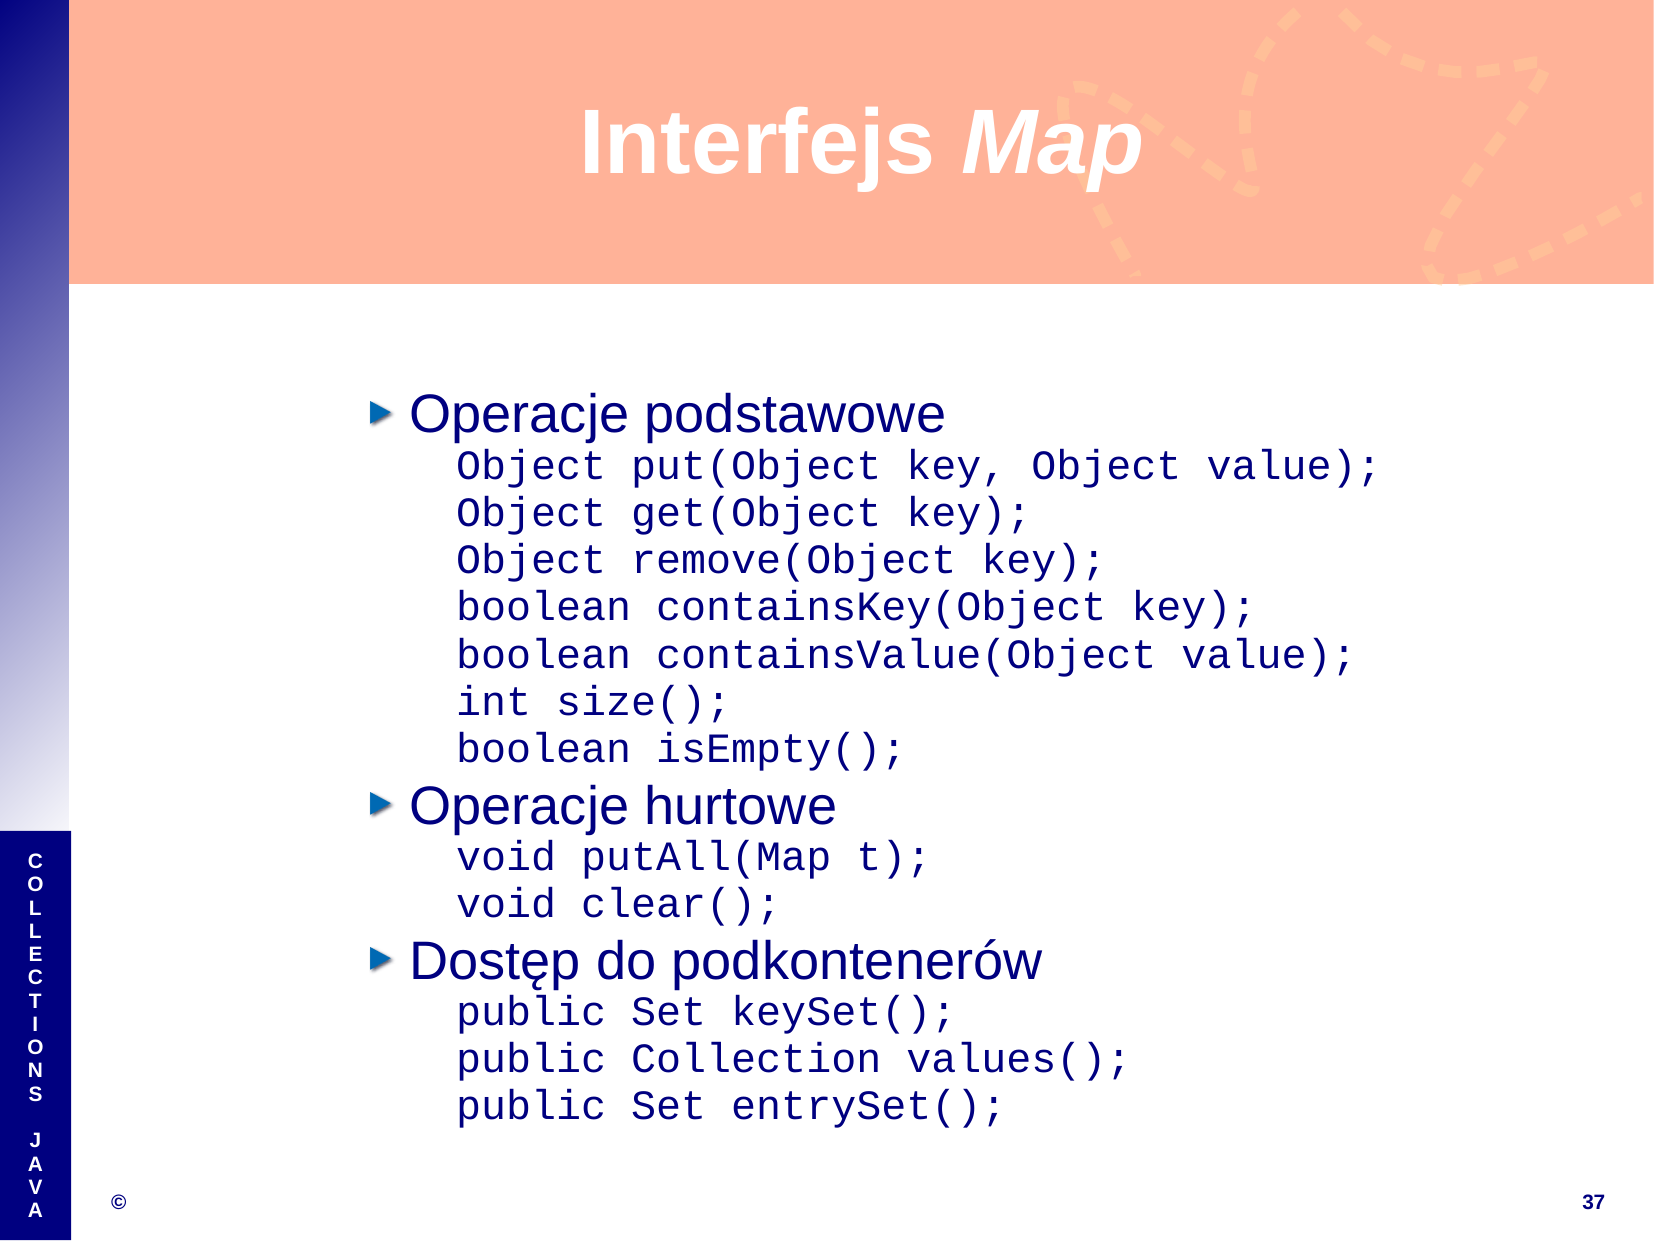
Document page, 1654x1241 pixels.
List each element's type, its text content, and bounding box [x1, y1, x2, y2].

list Operacje podstawowe Object put(Object key, Object value); Object get(Object key); Object remove(Object key); boolean containsKey(Object key); boolean containsValue(Object value); int size(); boolean isEmpty(); Operacje hurtowe void putAll(Map t); void clear(); Dostęp do podkontenerów public Set keySet(); public Collection values(); public Set entrySet(); [338, 383, 1386, 1103]
title Interfejs Map [70, 37, 1654, 246]
text_box C O L L E C T I O N S J A V A [0, 830, 71, 1241]
